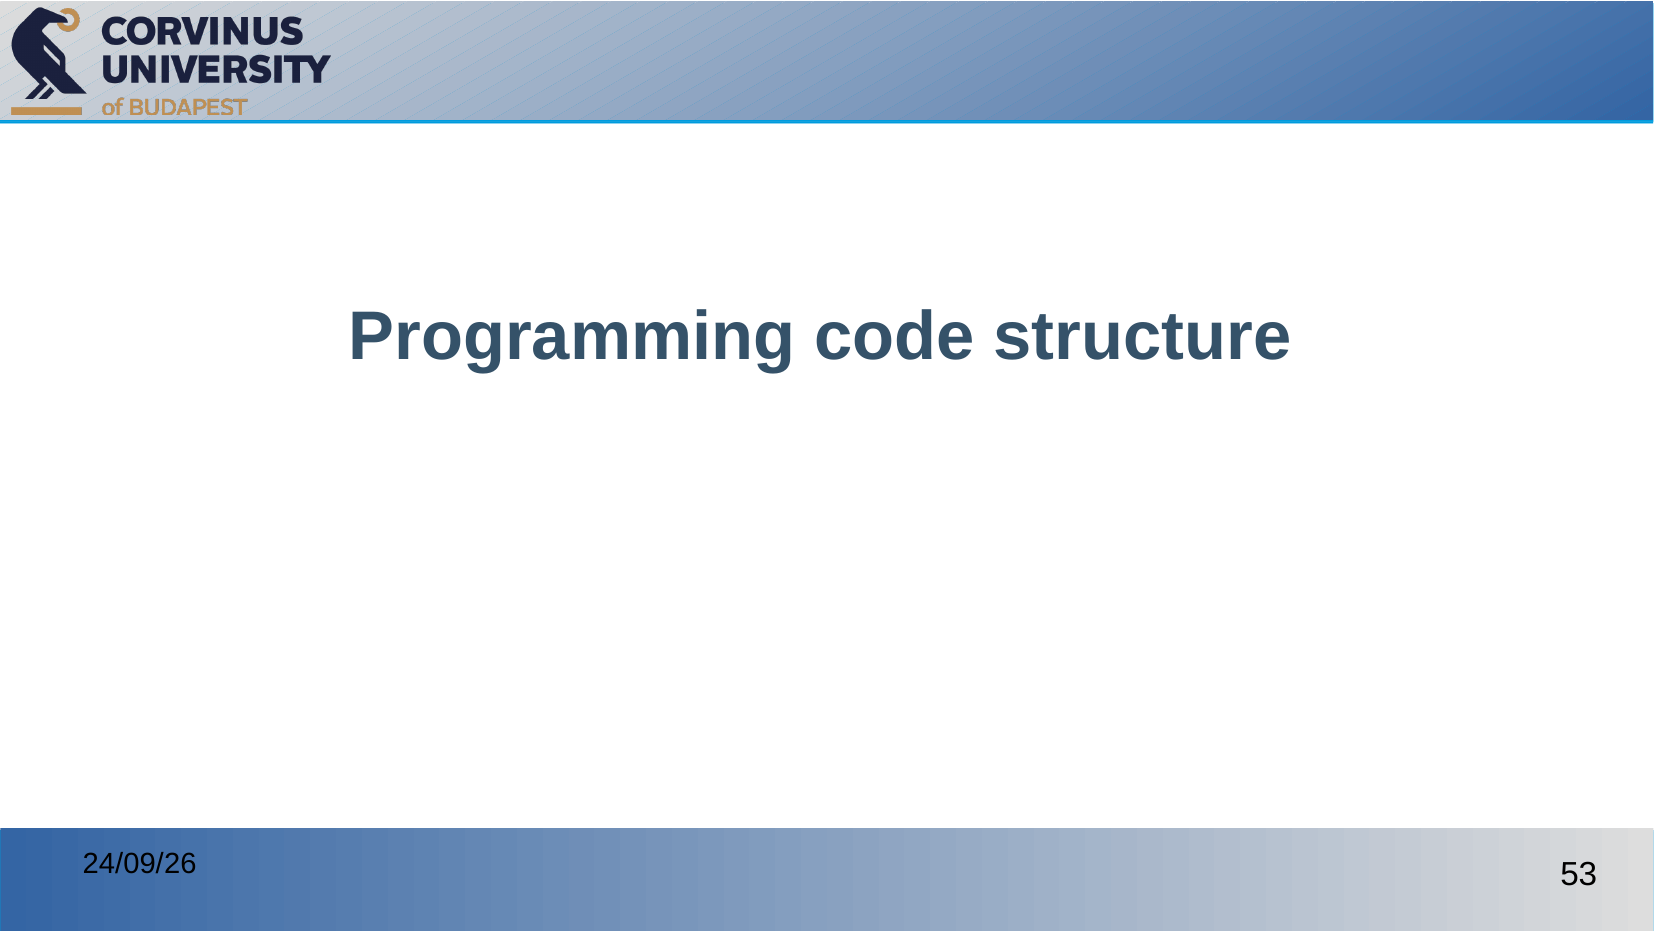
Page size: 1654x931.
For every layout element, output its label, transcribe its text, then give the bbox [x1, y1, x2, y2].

title Programming code structure [76, 258, 1565, 414]
picture [11, 7, 331, 115]
